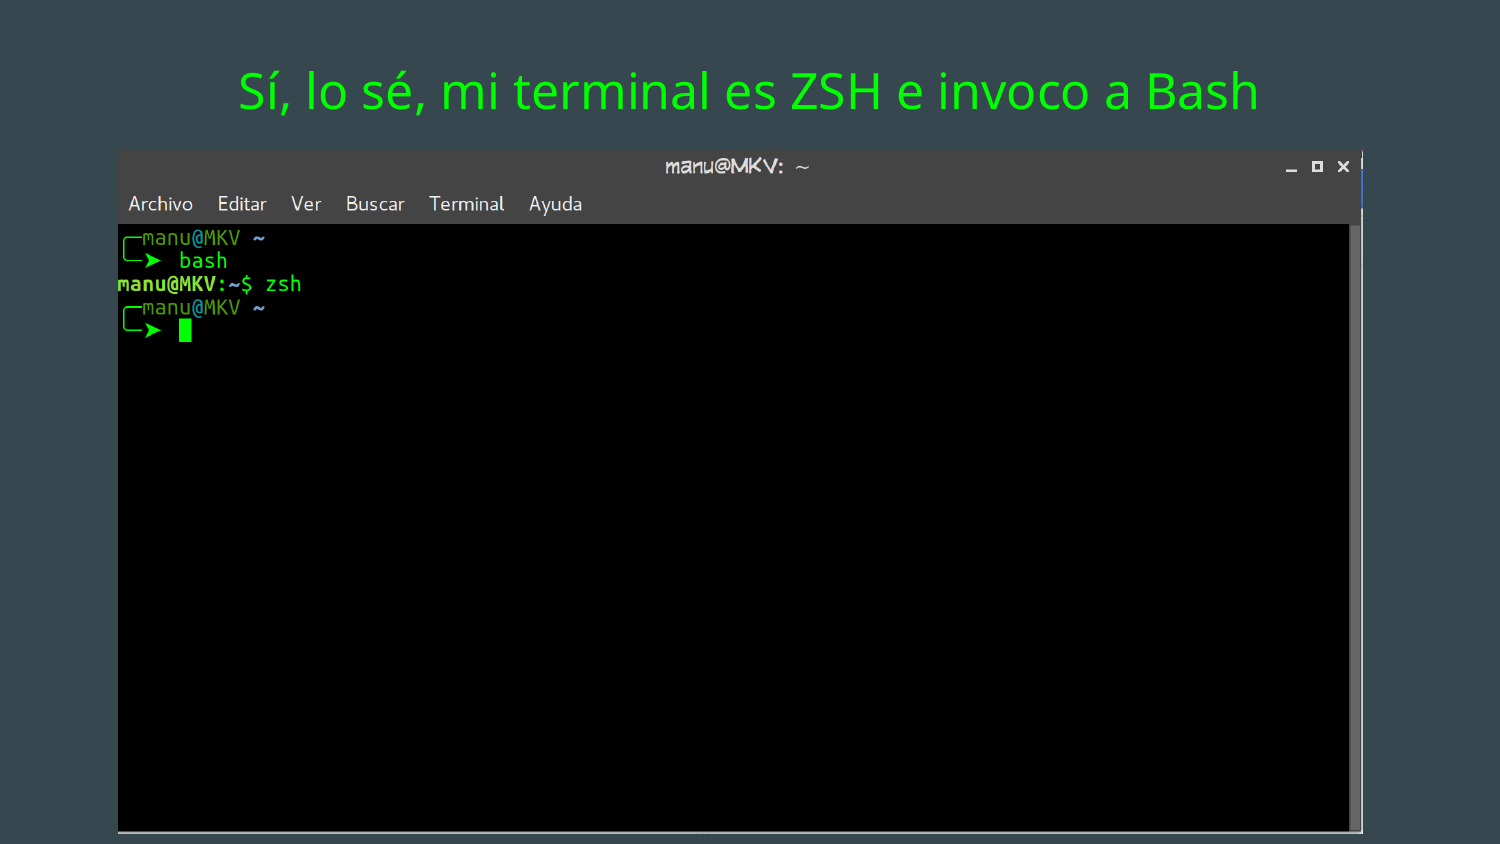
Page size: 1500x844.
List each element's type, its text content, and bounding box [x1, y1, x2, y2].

picture [118, 150, 1363, 834]
list Sí, lo sé, mi terminal es ZSH e invoco a Bash [51, 44, 1449, 750]
